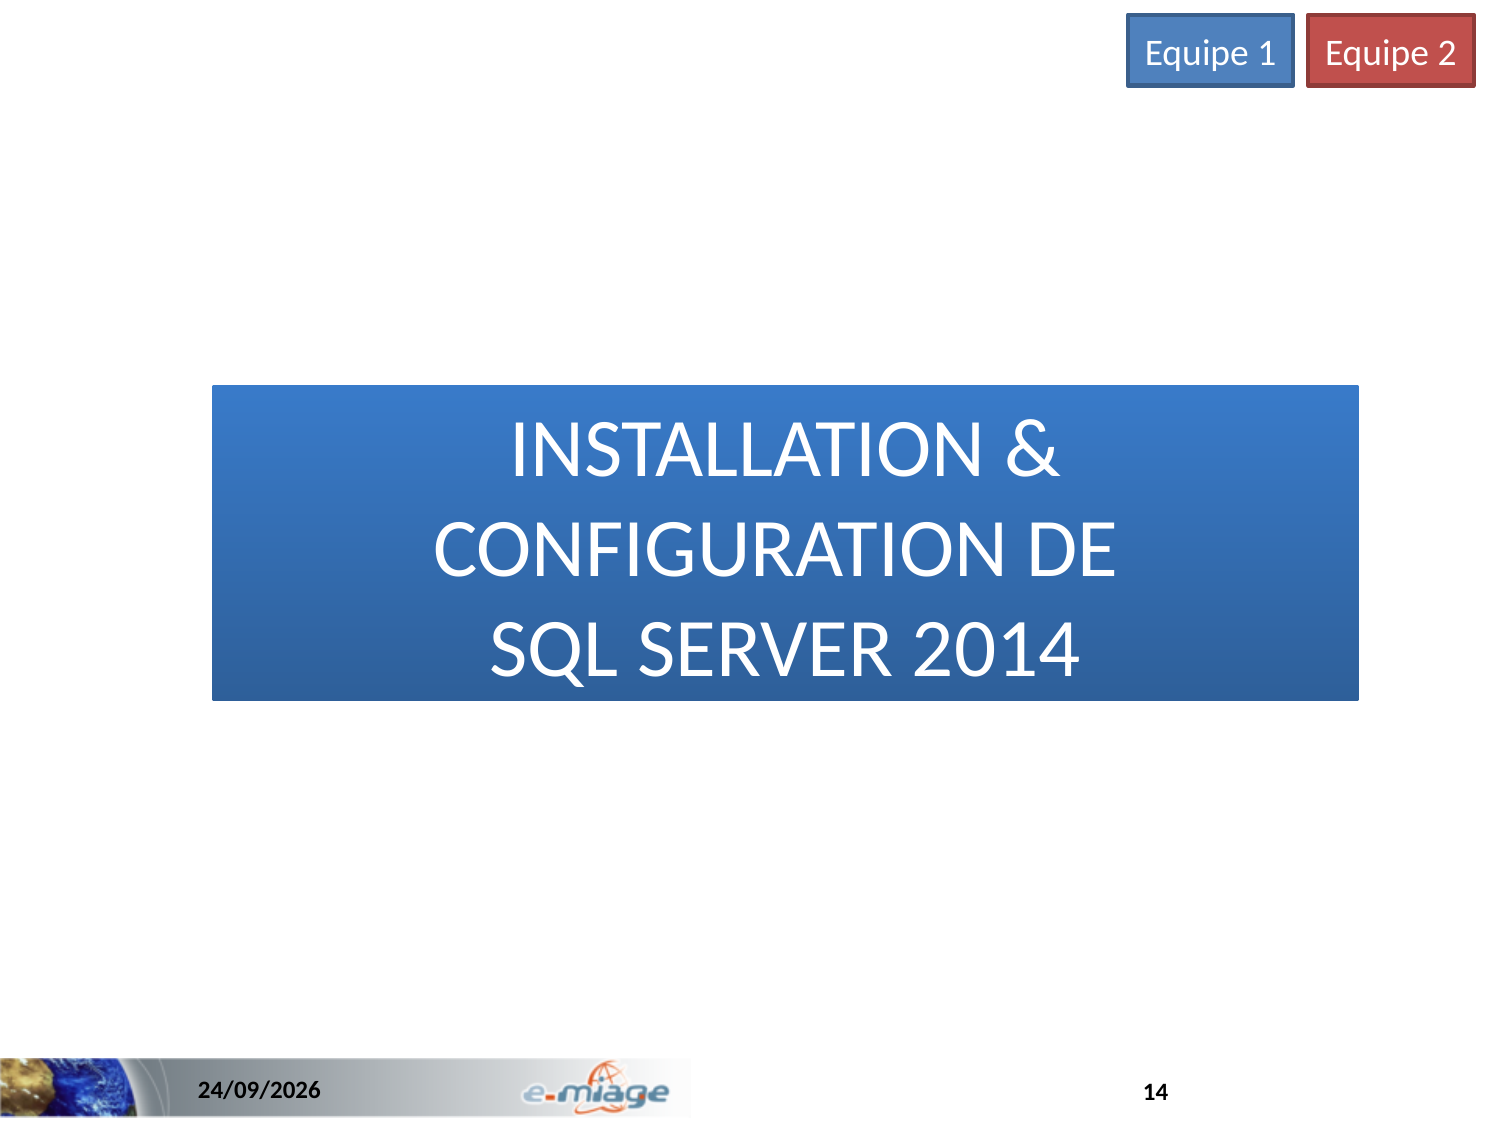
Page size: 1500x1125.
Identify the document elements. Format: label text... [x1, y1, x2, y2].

text_box INSTALLATION & CONFIGURATION DE SQL SERVER 2014 [212, 385, 1359, 701]
text_box Equipe 2 [1308, 14, 1474, 86]
picture [0, 1058, 691, 1118]
text_box Equipe 1 [1127, 14, 1294, 86]
